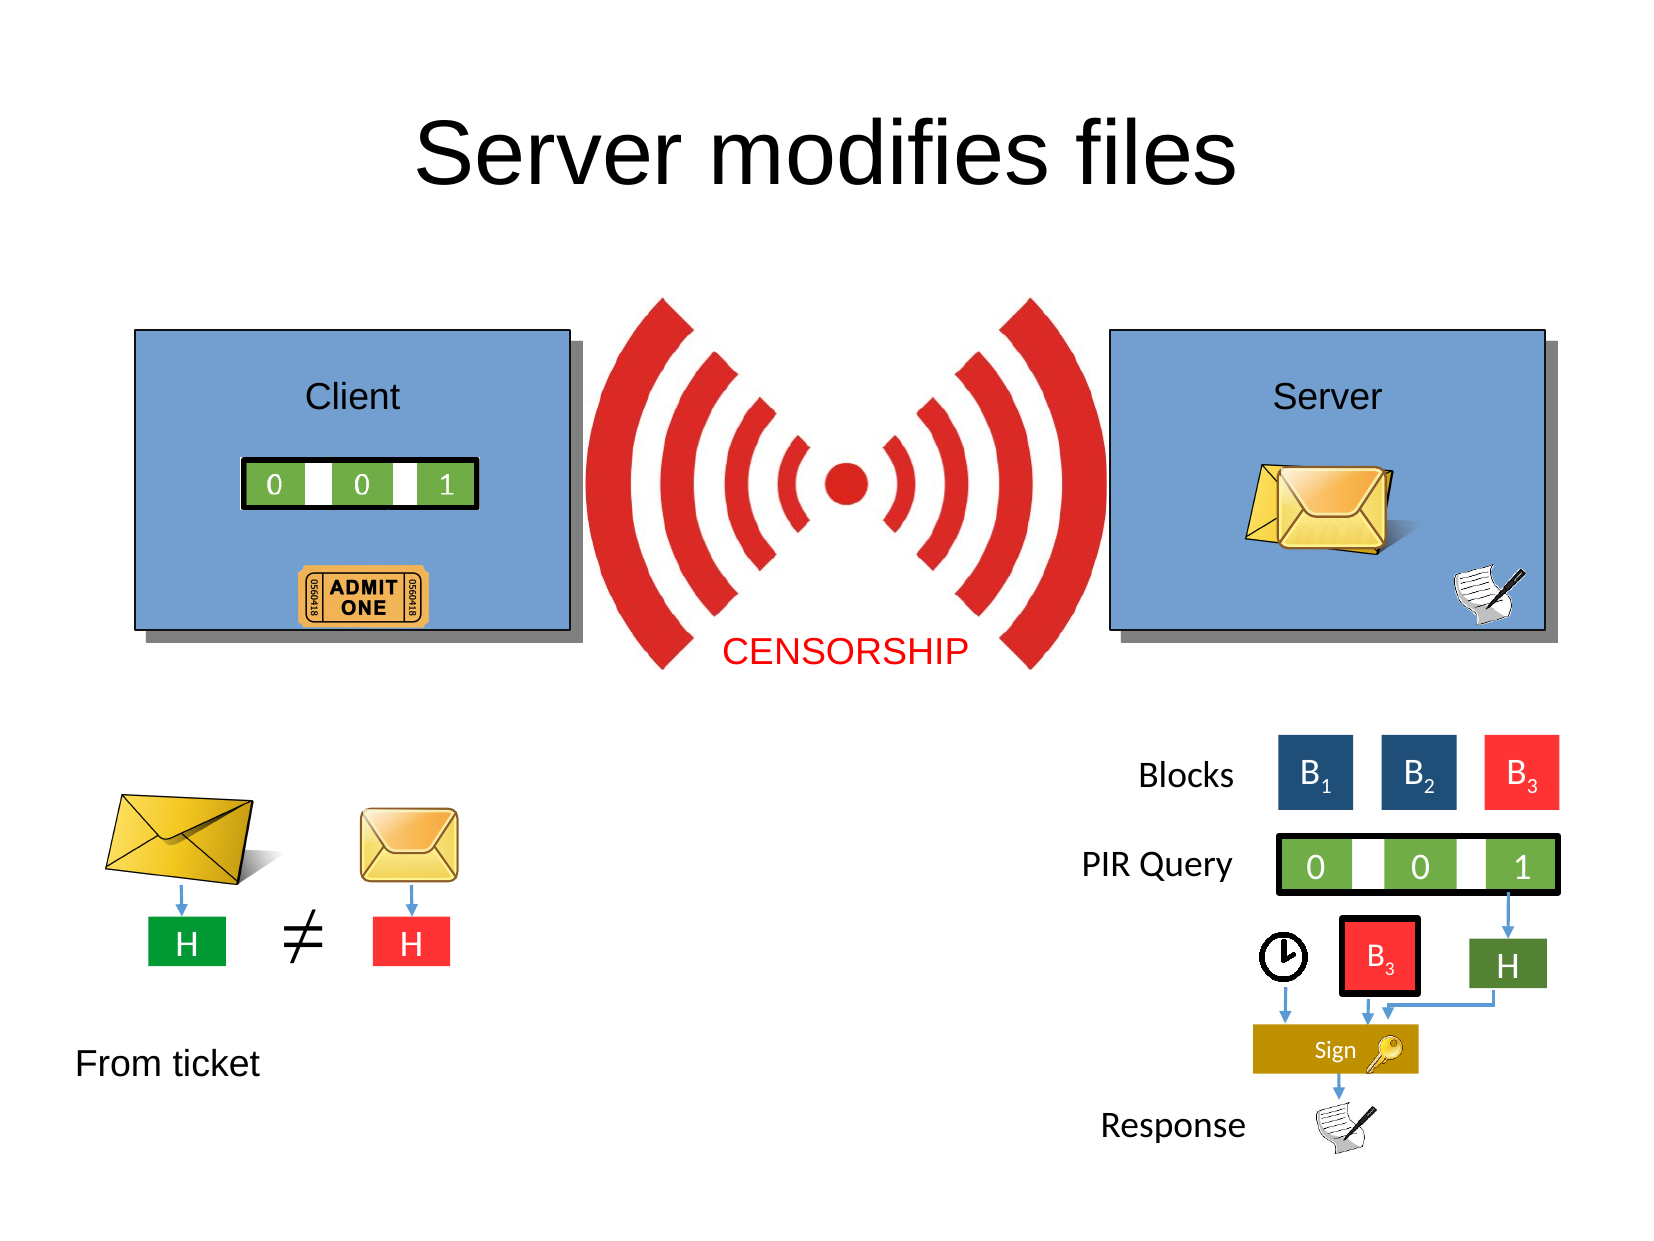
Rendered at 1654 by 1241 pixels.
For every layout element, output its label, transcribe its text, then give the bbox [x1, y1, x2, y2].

picture [1249, 929, 1317, 984]
text_box H [1469, 938, 1547, 989]
picture [1245, 435, 1427, 578]
text_box 1 [1485, 839, 1555, 889]
picture [1454, 564, 1526, 625]
picture [1316, 1102, 1377, 1154]
text_box B3 [1345, 922, 1415, 990]
picture [240, 457, 480, 511]
text_box Sign [1253, 1024, 1419, 1074]
text_box Blocks [1123, 742, 1250, 803]
picture [345, 780, 473, 908]
text_box 0 [1384, 839, 1457, 889]
text_box From ticket [60, 1035, 331, 1092]
text_box H [372, 916, 451, 967]
chart [261, 906, 346, 970]
text_box B2 [1381, 734, 1457, 810]
text_box B1 [1278, 734, 1354, 810]
text_box Response [1085, 1093, 1262, 1153]
title Server modifies files [82, 49, 1571, 257]
text_box H [148, 916, 226, 967]
picture [294, 563, 433, 632]
text_box Client [135, 330, 571, 631]
picture [585, 297, 1107, 670]
picture [105, 794, 287, 886]
picture [1364, 1035, 1404, 1074]
text_box Server [1110, 330, 1546, 631]
text_box PIR Query [1066, 831, 1249, 892]
text_box B3 [1484, 734, 1560, 810]
text_box 0 [1282, 839, 1353, 889]
